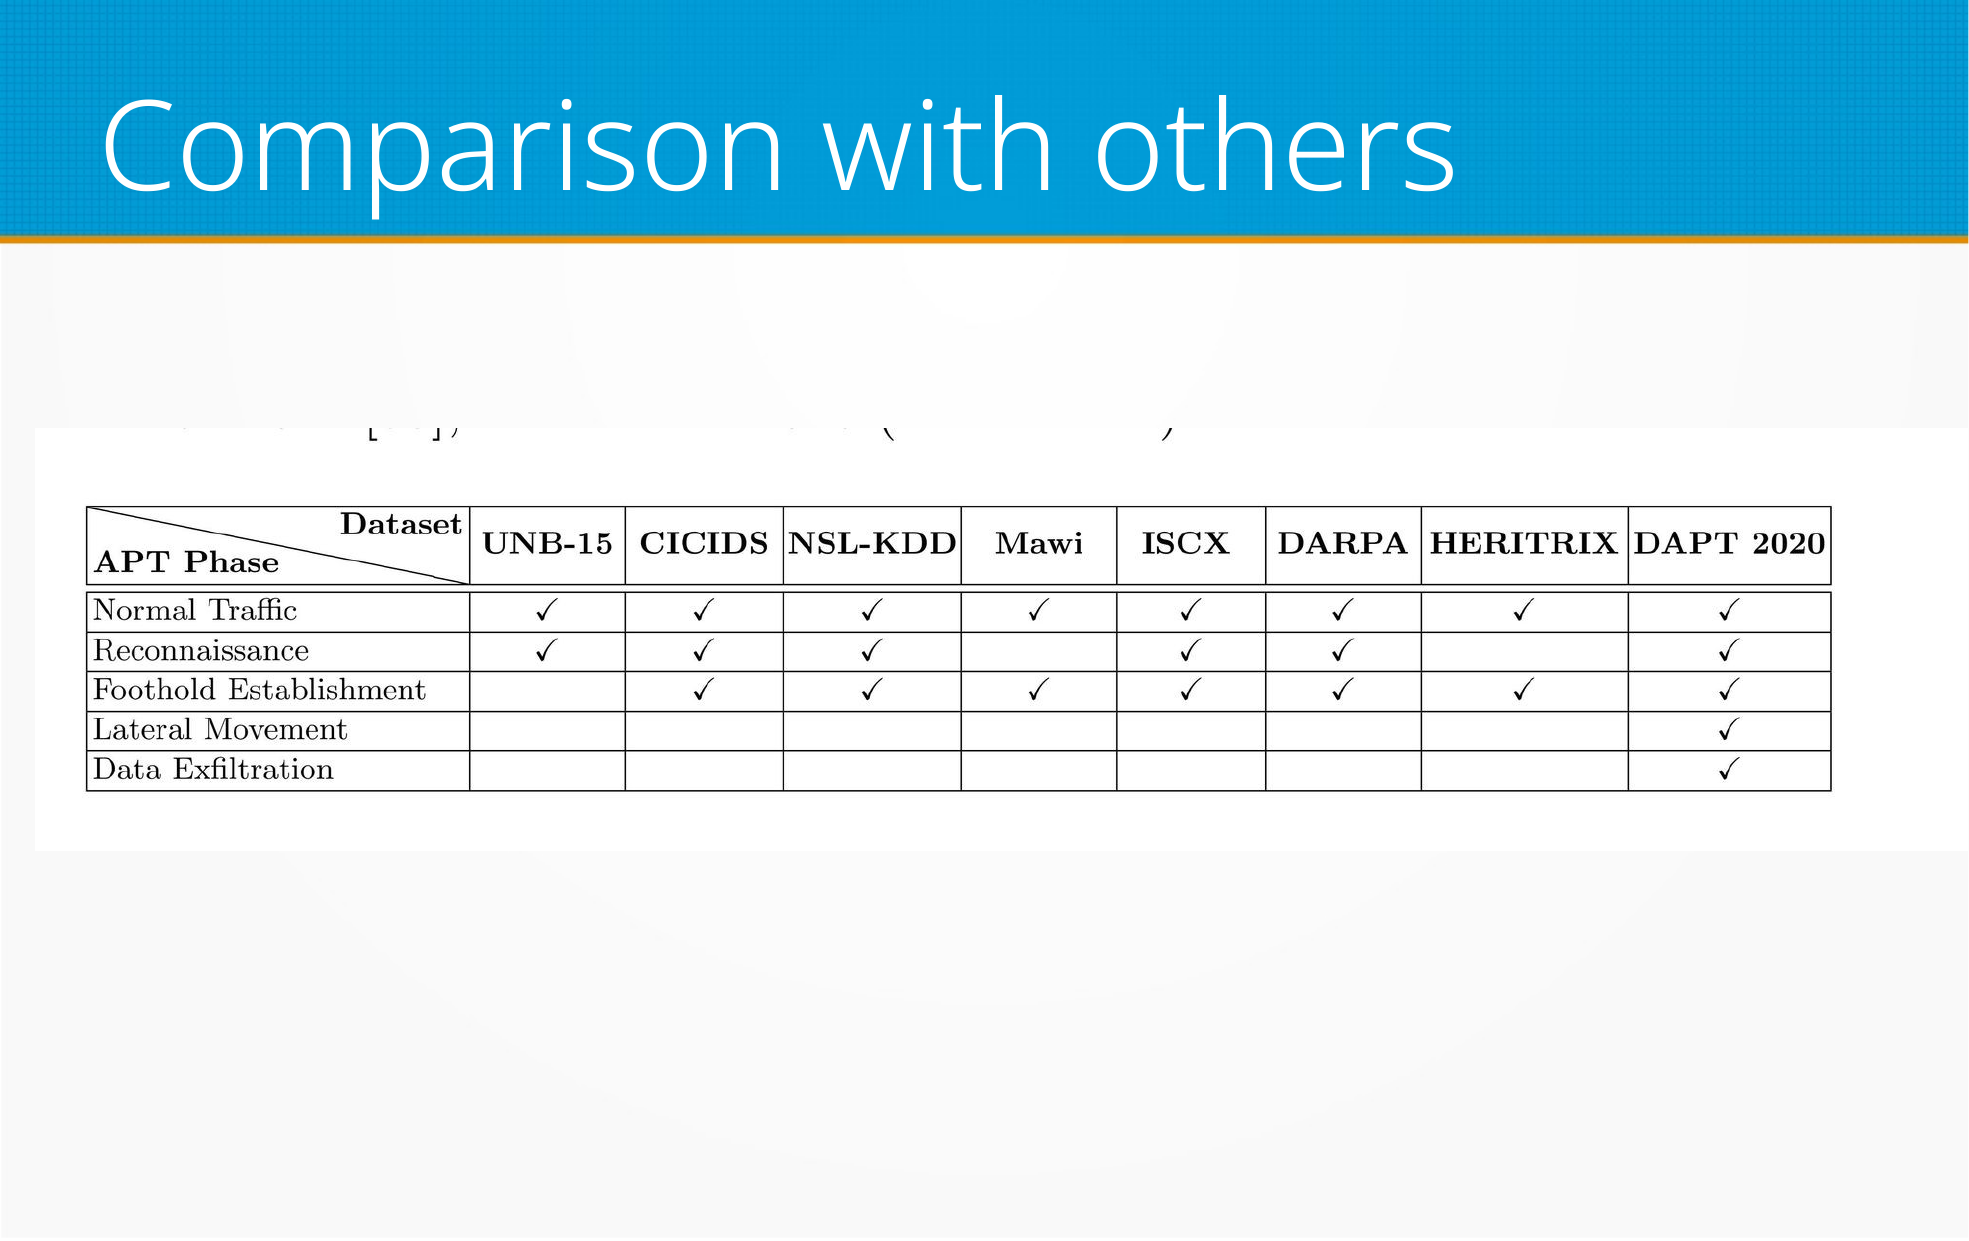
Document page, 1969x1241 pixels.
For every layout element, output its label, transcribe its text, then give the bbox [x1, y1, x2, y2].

title Comparison with others [98, 19, 1870, 227]
picture [0, 233, 1969, 1241]
